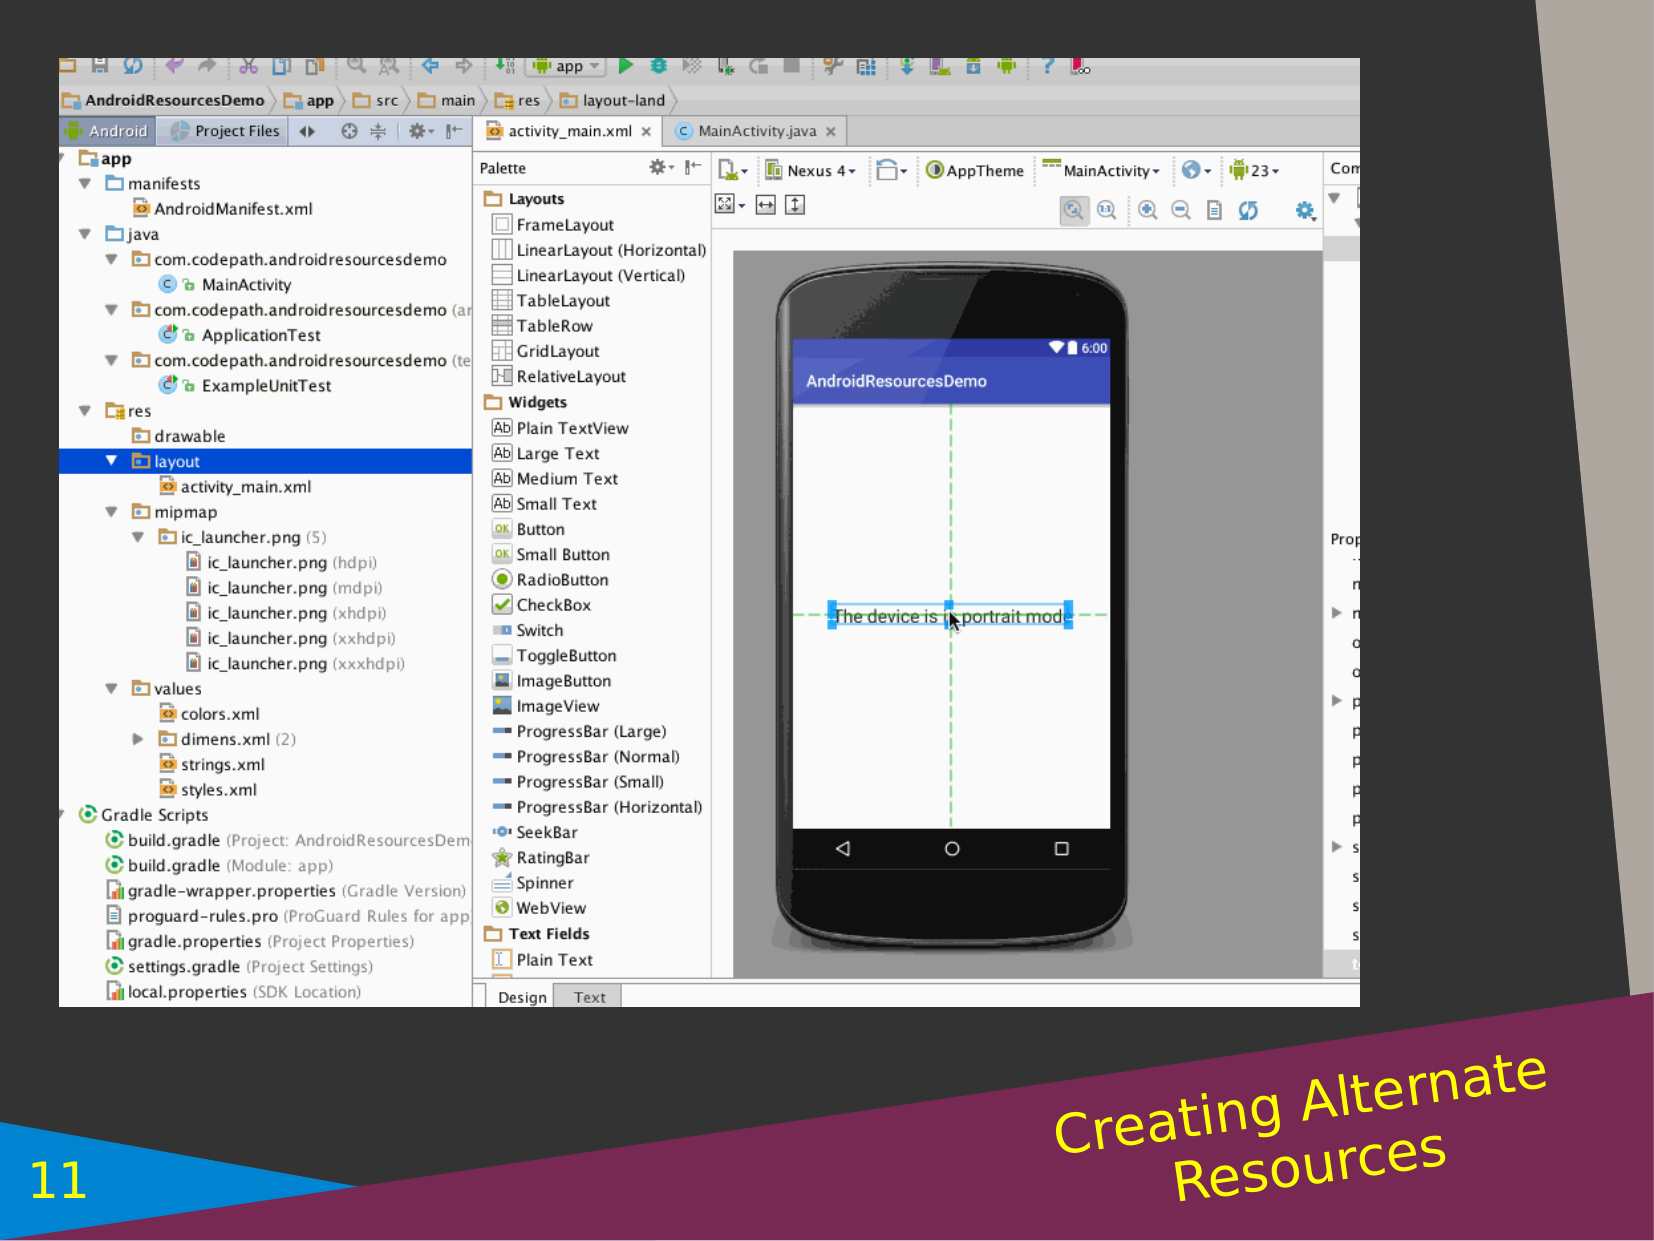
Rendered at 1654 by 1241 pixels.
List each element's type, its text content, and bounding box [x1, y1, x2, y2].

title Creating Alternate Resources [956, 995, 1654, 1241]
picture [59, 58, 1360, 1007]
